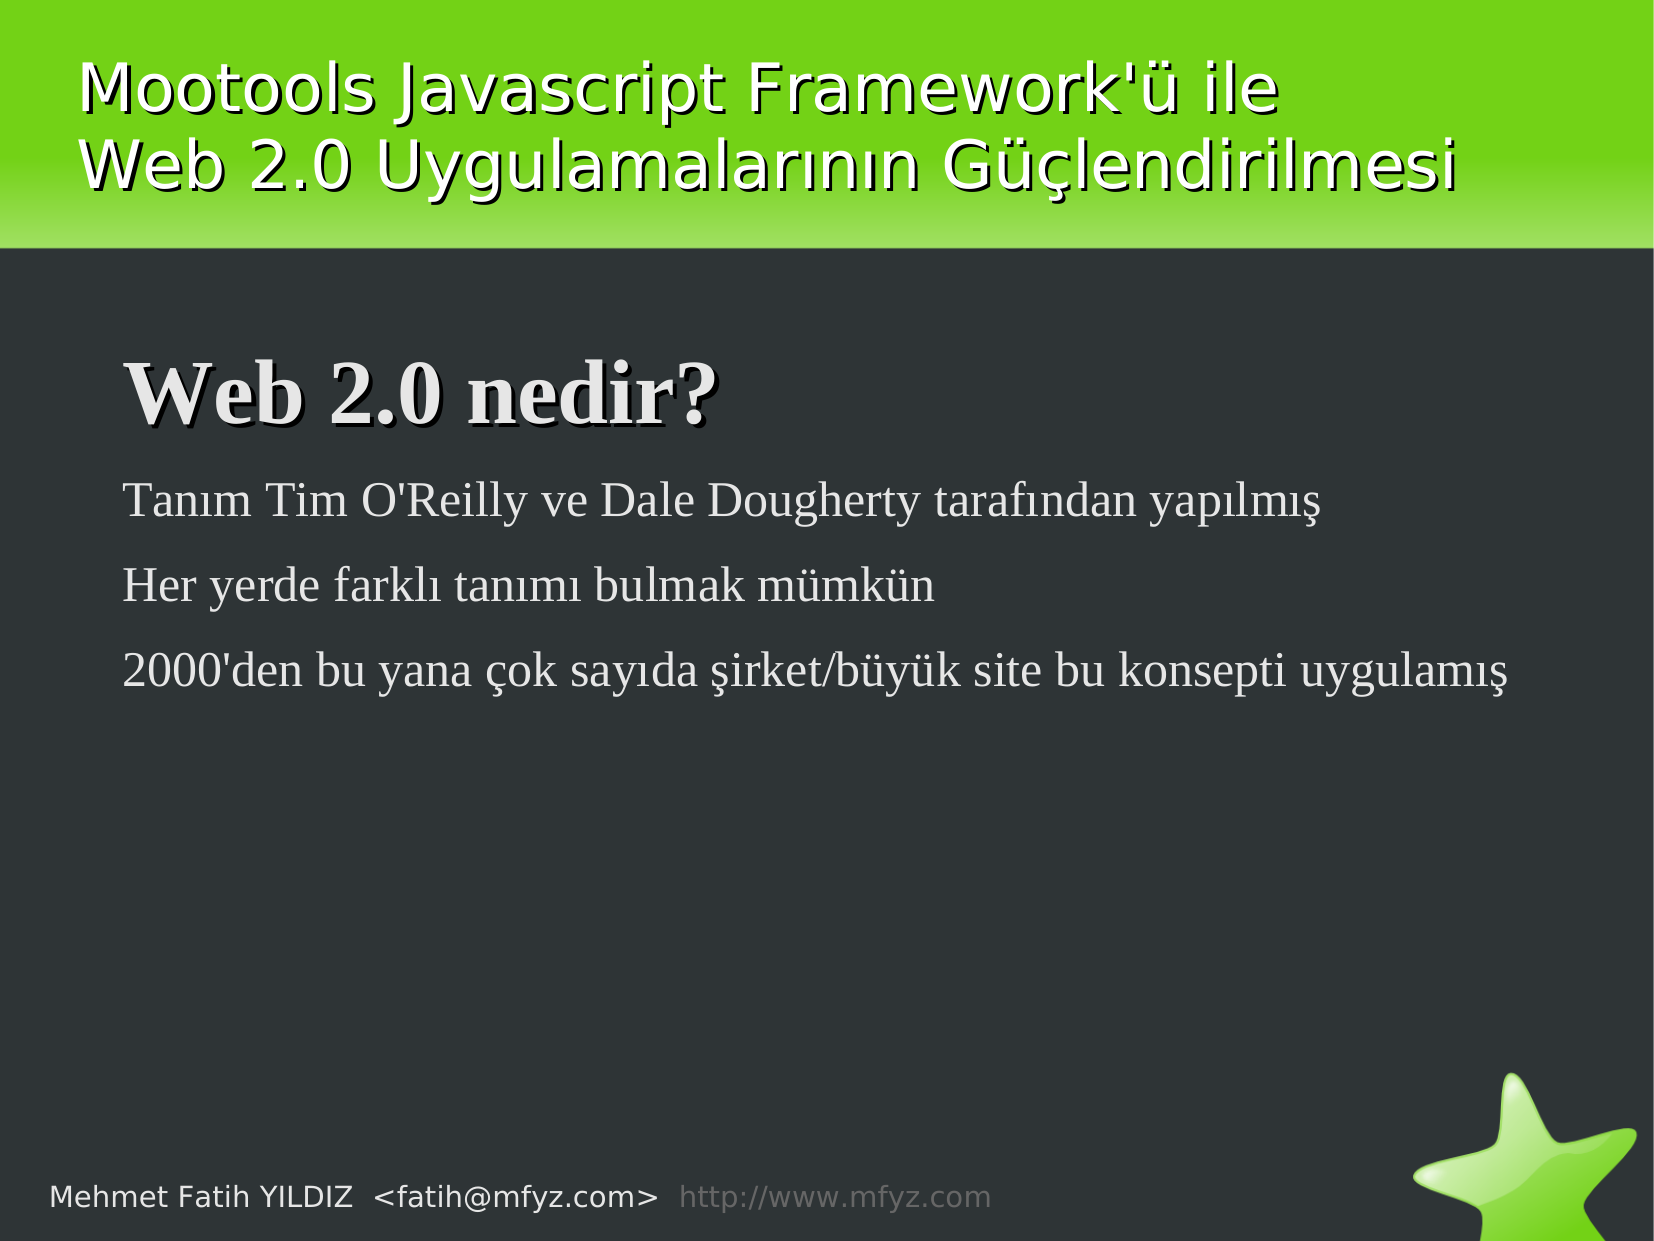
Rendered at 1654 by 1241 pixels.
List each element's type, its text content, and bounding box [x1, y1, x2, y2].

text_box Mehmet Fatih YILDIZ <fatih@mfyz.com> http://www.mfyz.com [33, 1172, 1201, 1222]
title Mootools Javascript Framework'ü ile Web 2.0 Uygulamalarının Güçlendirilmesi [76, 23, 1565, 231]
picture [0, 0, 1654, 1241]
list Web 2.0 nedir? Tanım Tim O'Reilly ve Dale Dougherty tarafından yapılmış Her yerde farklı tanımı bulmak mümkün 2000'den bu yana çok sayıda şirket/büyük site bu konsepti uygulamış [104, 341, 1556, 1047]
